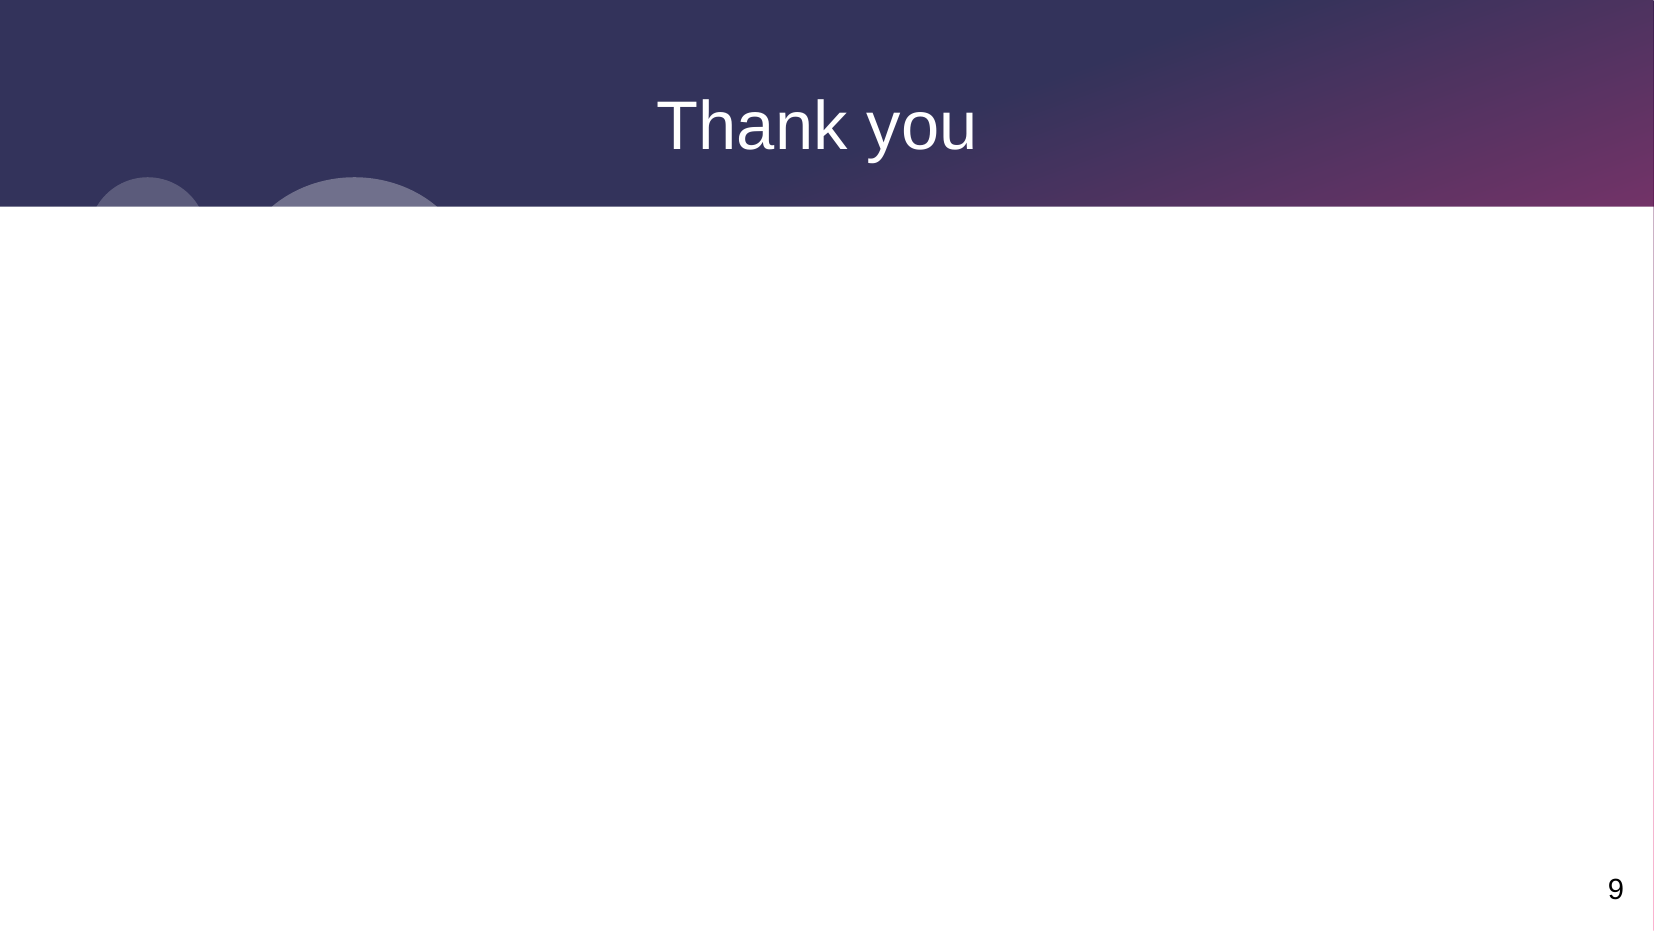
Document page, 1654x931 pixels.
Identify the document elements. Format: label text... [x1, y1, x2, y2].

title Thank you [88, 44, 1565, 207]
